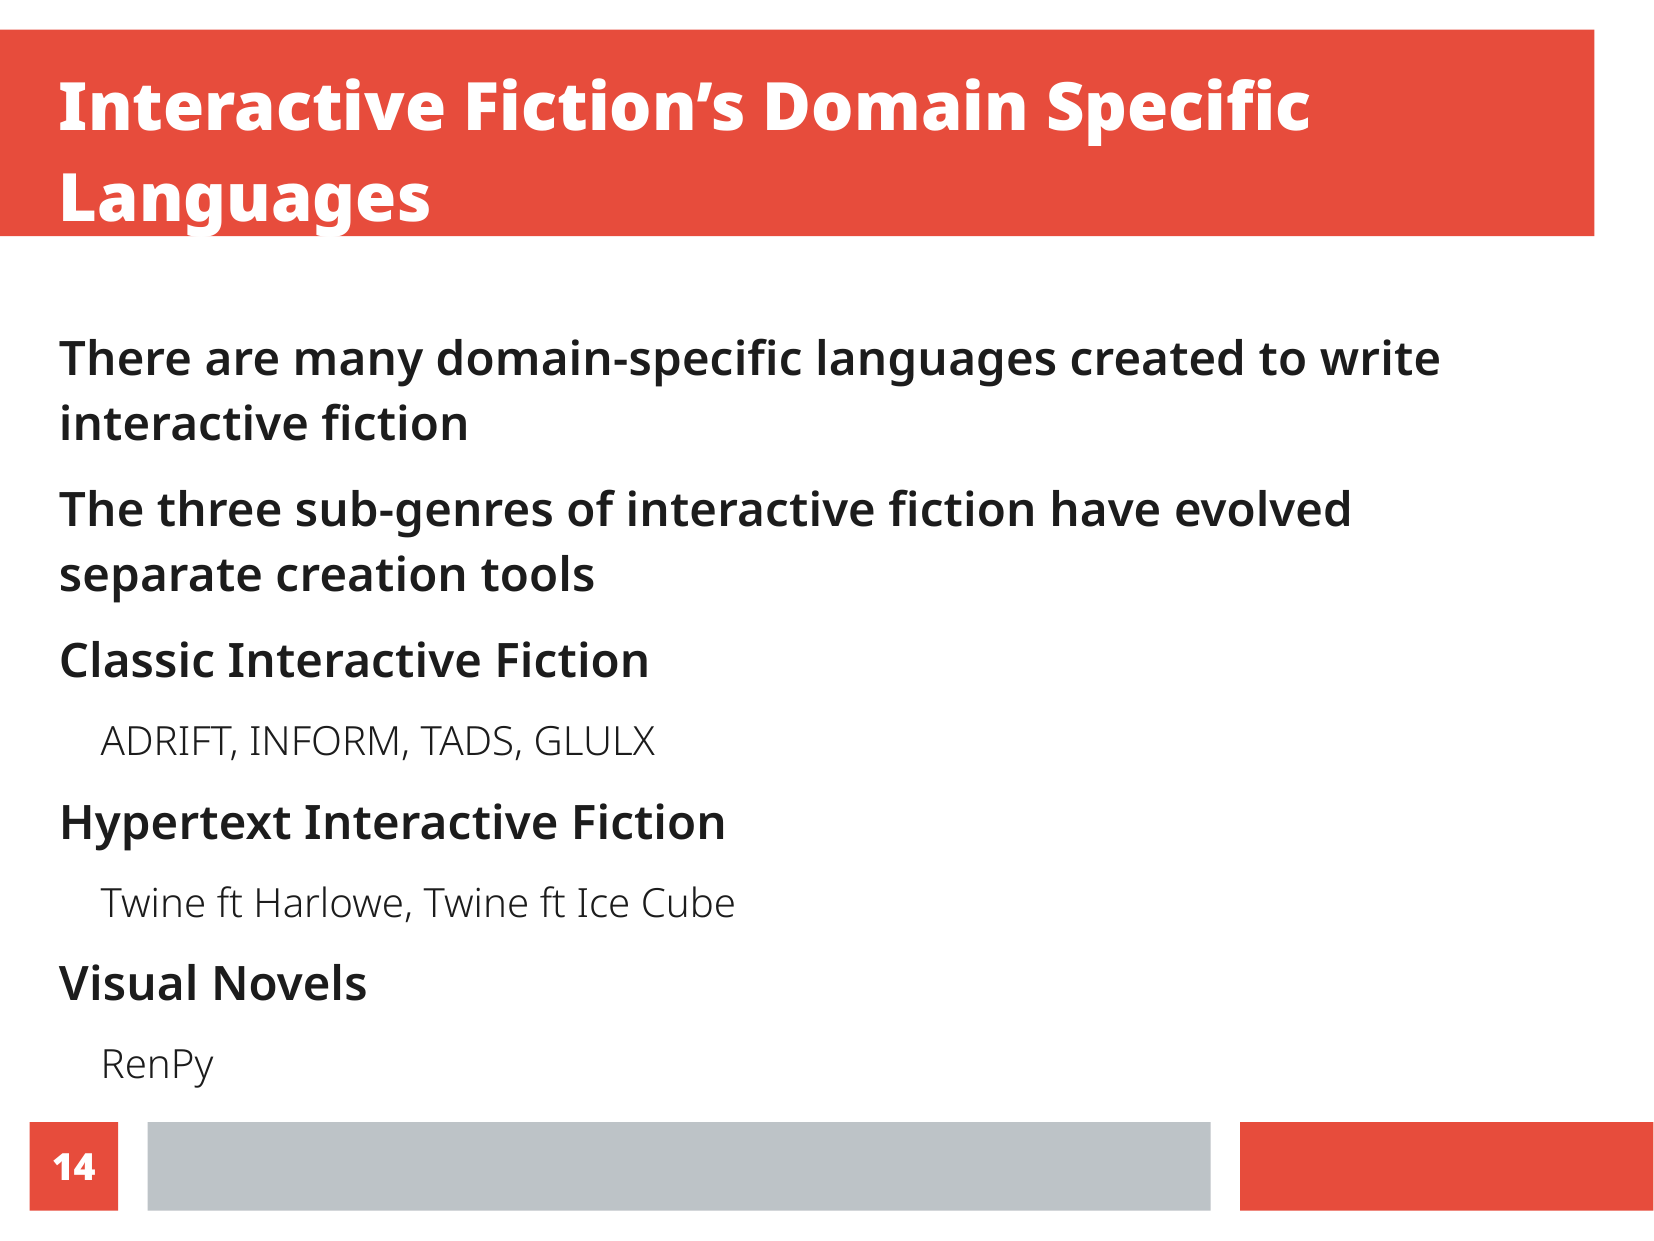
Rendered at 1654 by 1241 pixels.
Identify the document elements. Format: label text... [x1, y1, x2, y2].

list There are many domain-specific languages created to write interactive fiction The three sub-genres of interactive fiction have evolved separate creation tools Classic Interactive Fiction ADRIFT, INFORM, TADS, GLULX Hypertext Interactive Fiction Twine ft Harlowe, Twine ft Ice Cube Visual Novels RenPy [59, 324, 1565, 1093]
title Interactive Fiction’s Domain Specific Languages [59, 59, 1595, 207]
